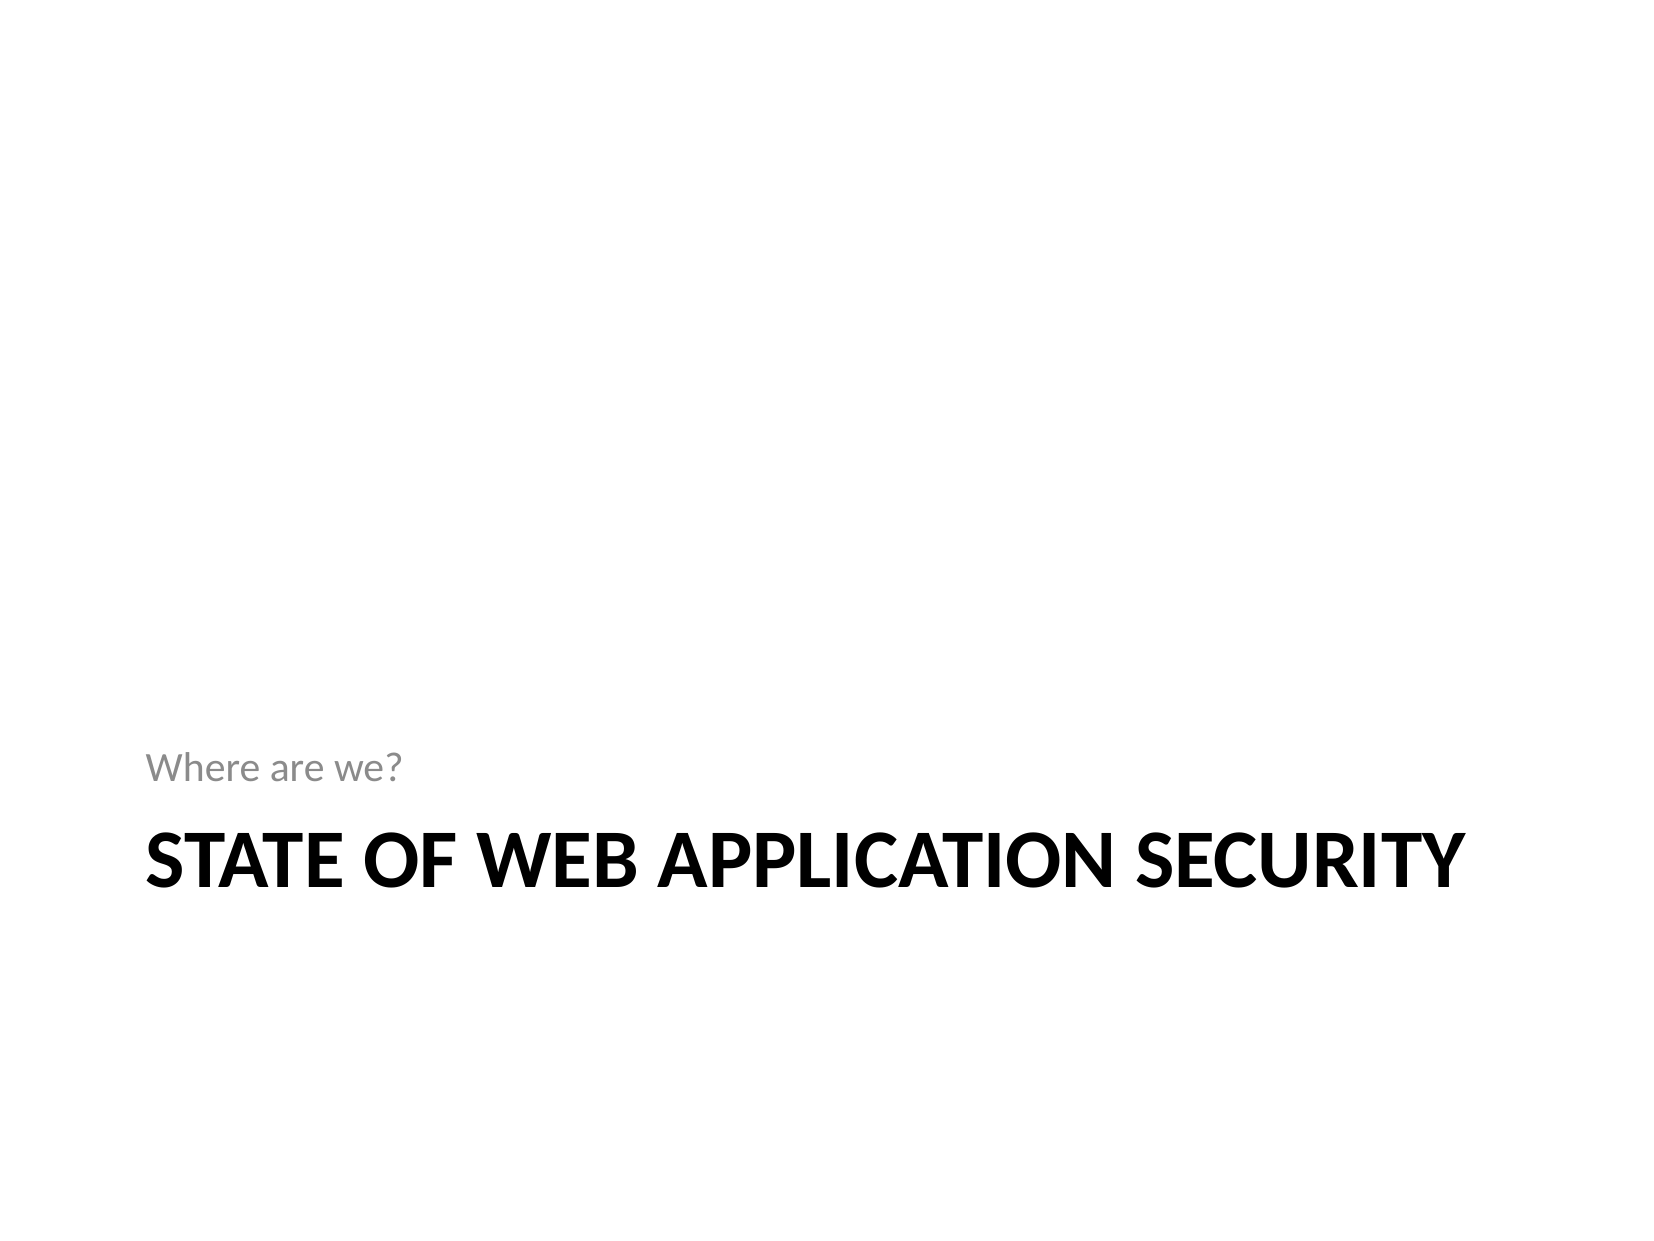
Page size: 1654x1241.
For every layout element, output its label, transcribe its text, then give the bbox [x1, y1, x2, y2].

list Where are we? [130, 525, 1537, 797]
title State of Web Application security [130, 797, 1537, 1044]
